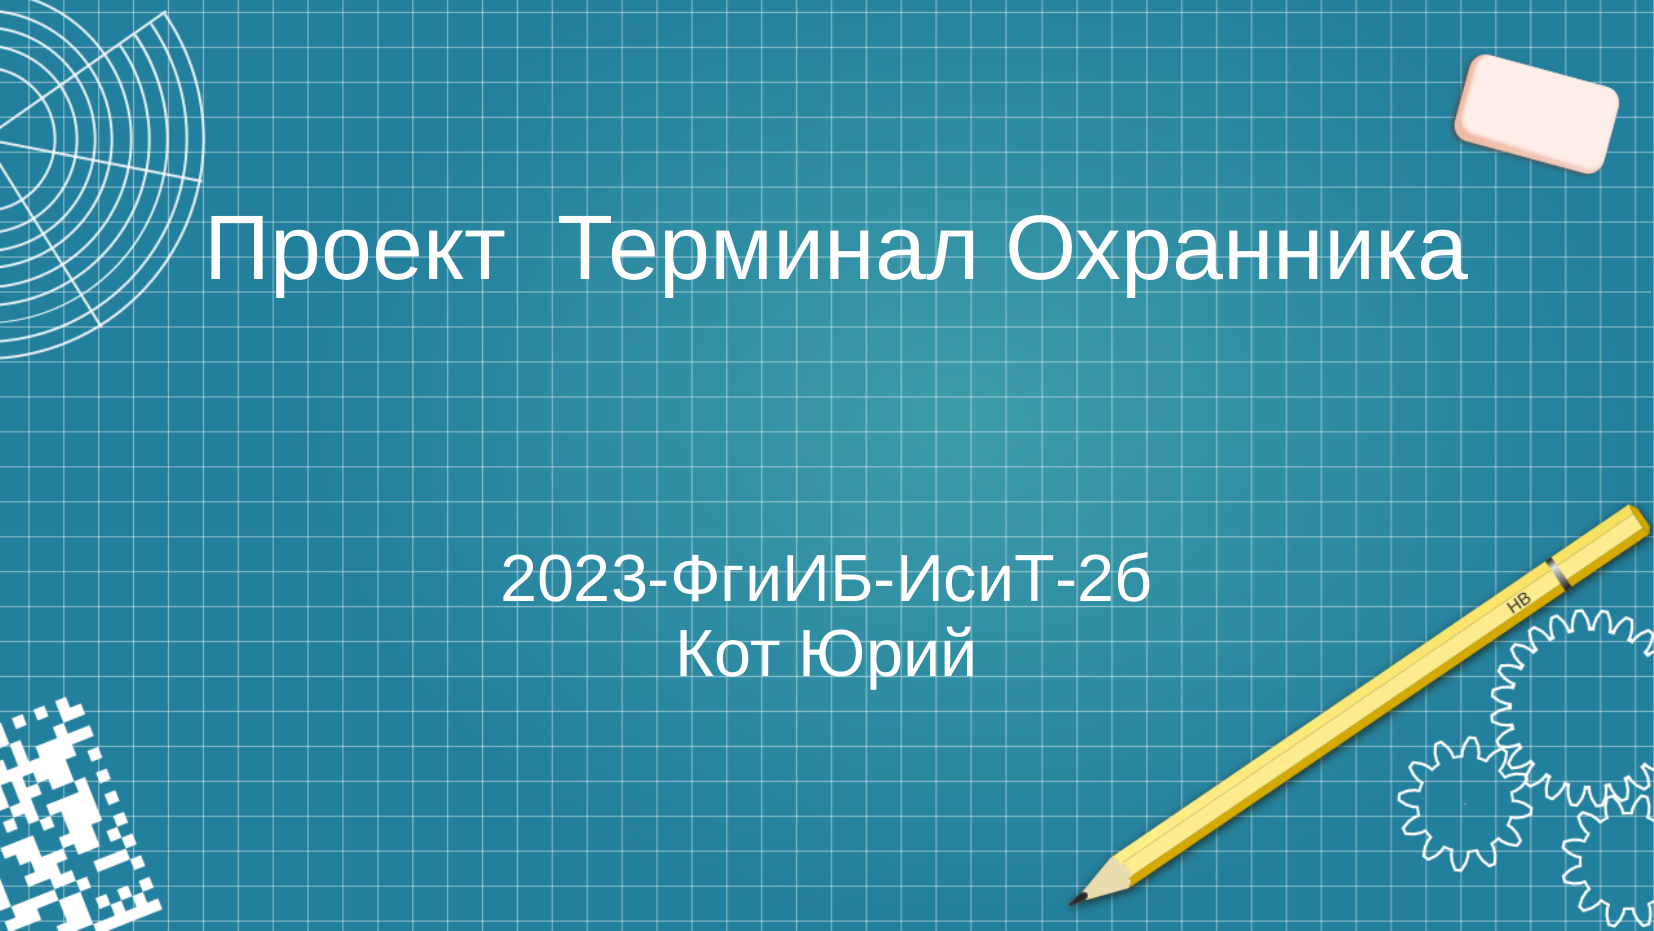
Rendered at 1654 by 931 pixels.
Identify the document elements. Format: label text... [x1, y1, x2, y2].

title Проект Терминал Охранника [106, 141, 1595, 355]
picture [0, 0, 1654, 931]
subtitle 2023-ФгиИБ-ИсиТ-2б Кот Юрий [82, 389, 1571, 842]
